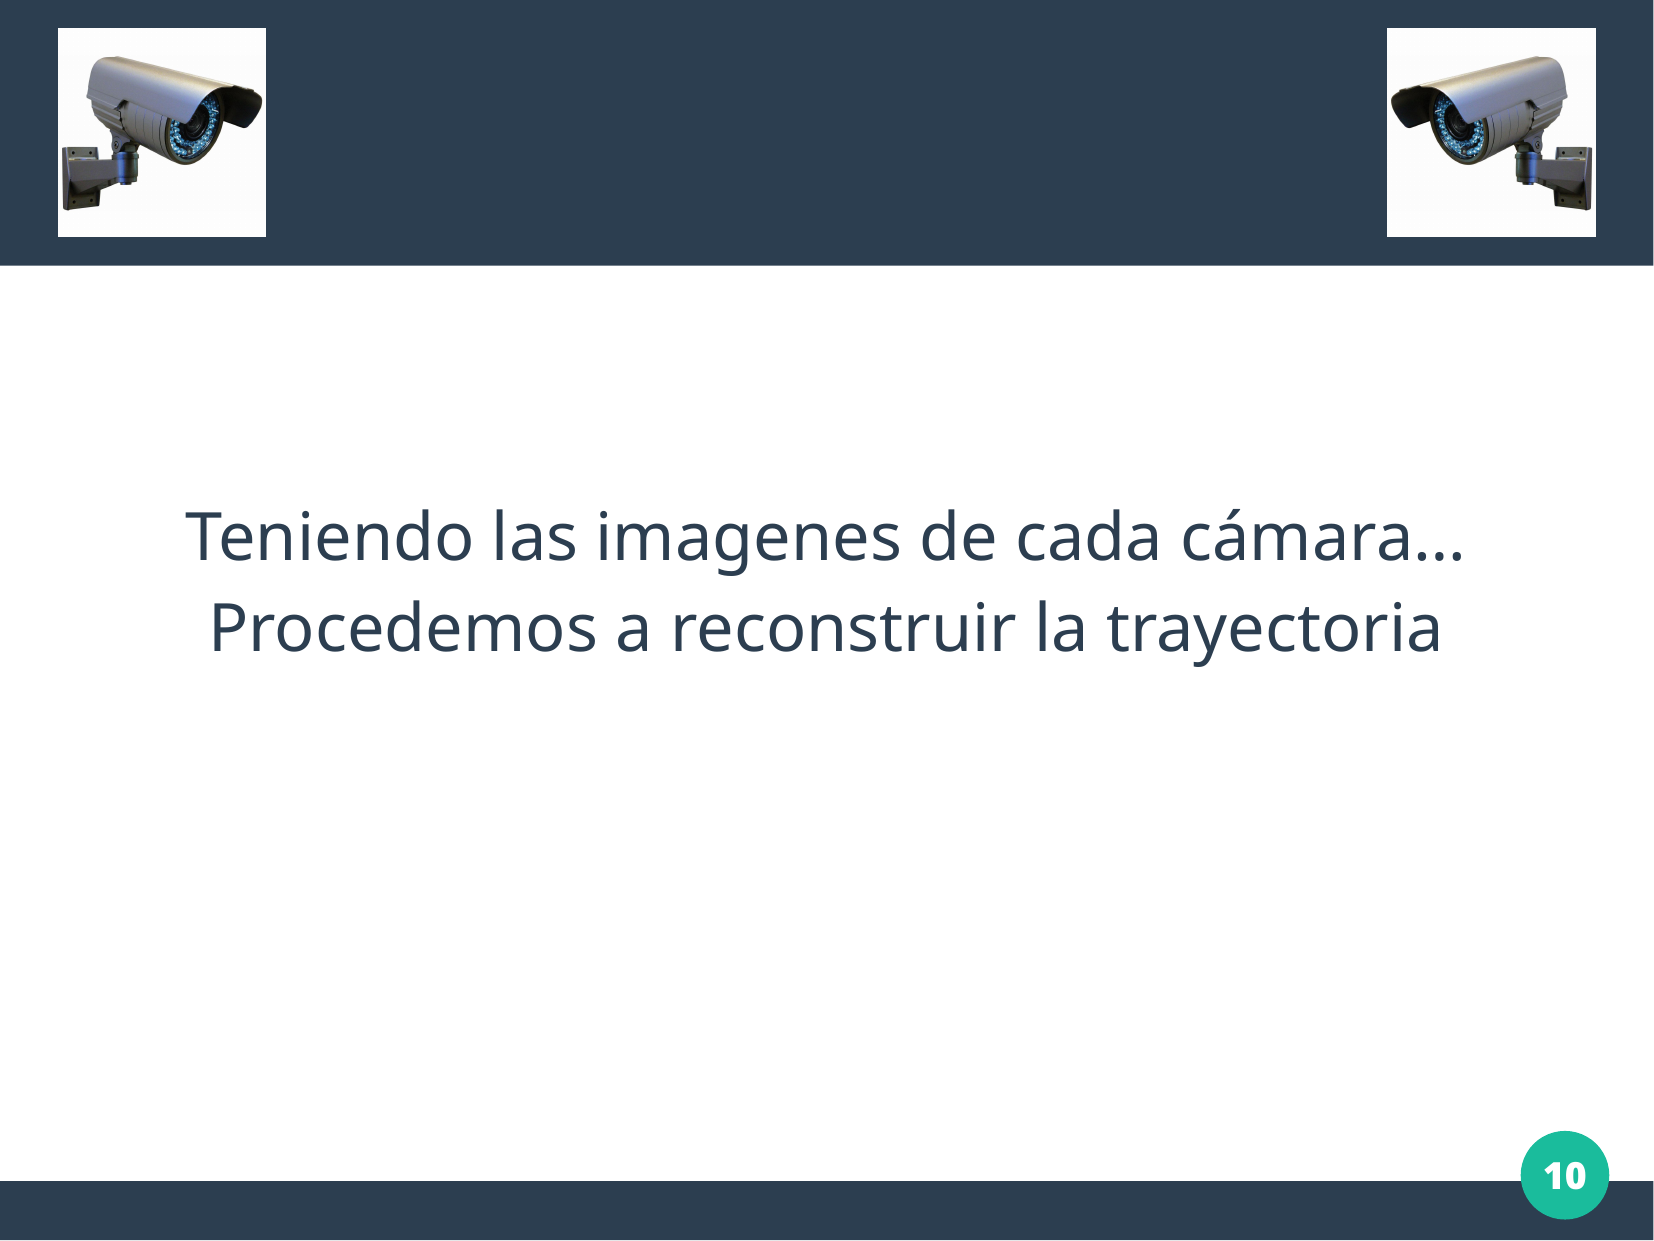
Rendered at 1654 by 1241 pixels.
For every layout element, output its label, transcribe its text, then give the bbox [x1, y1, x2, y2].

picture [1387, 28, 1596, 237]
subtitle Teniendo las imagenes de cada cámara… Procedemos a reconstruir la trayectoria [59, 215, 1595, 945]
picture [58, 28, 266, 237]
